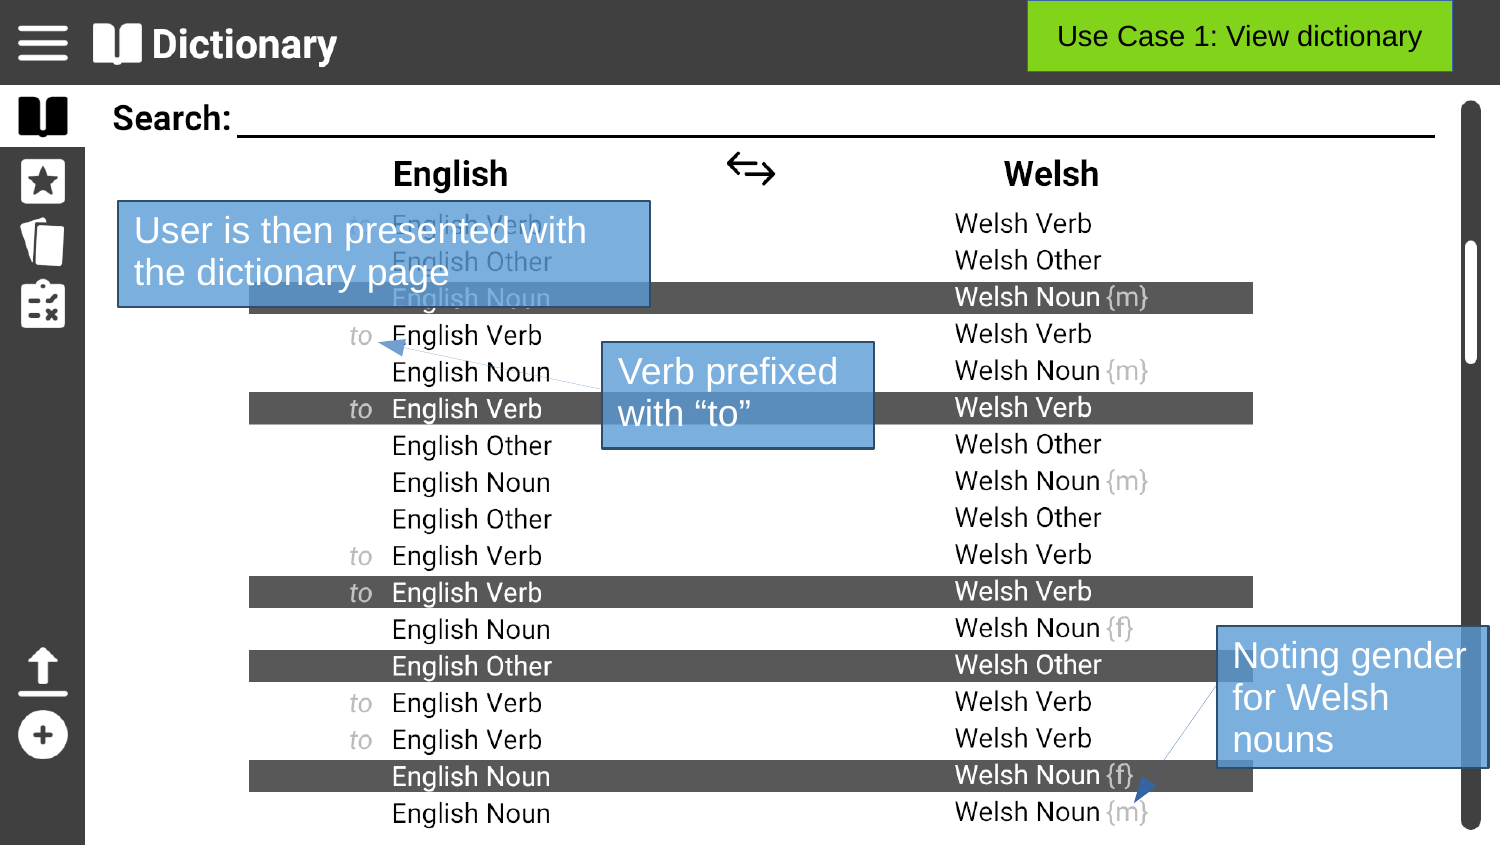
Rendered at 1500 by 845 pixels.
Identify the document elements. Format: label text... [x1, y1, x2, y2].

text_box Noting gender for Welsh nouns [1216, 625, 1489, 768]
picture [0, 0, 1500, 845]
text_box User is then presented with the dictionary page [118, 200, 650, 308]
text_box Use Case 1: View dictionary [1027, 0, 1453, 72]
text_box Verb prefixed with “to” [602, 342, 875, 449]
